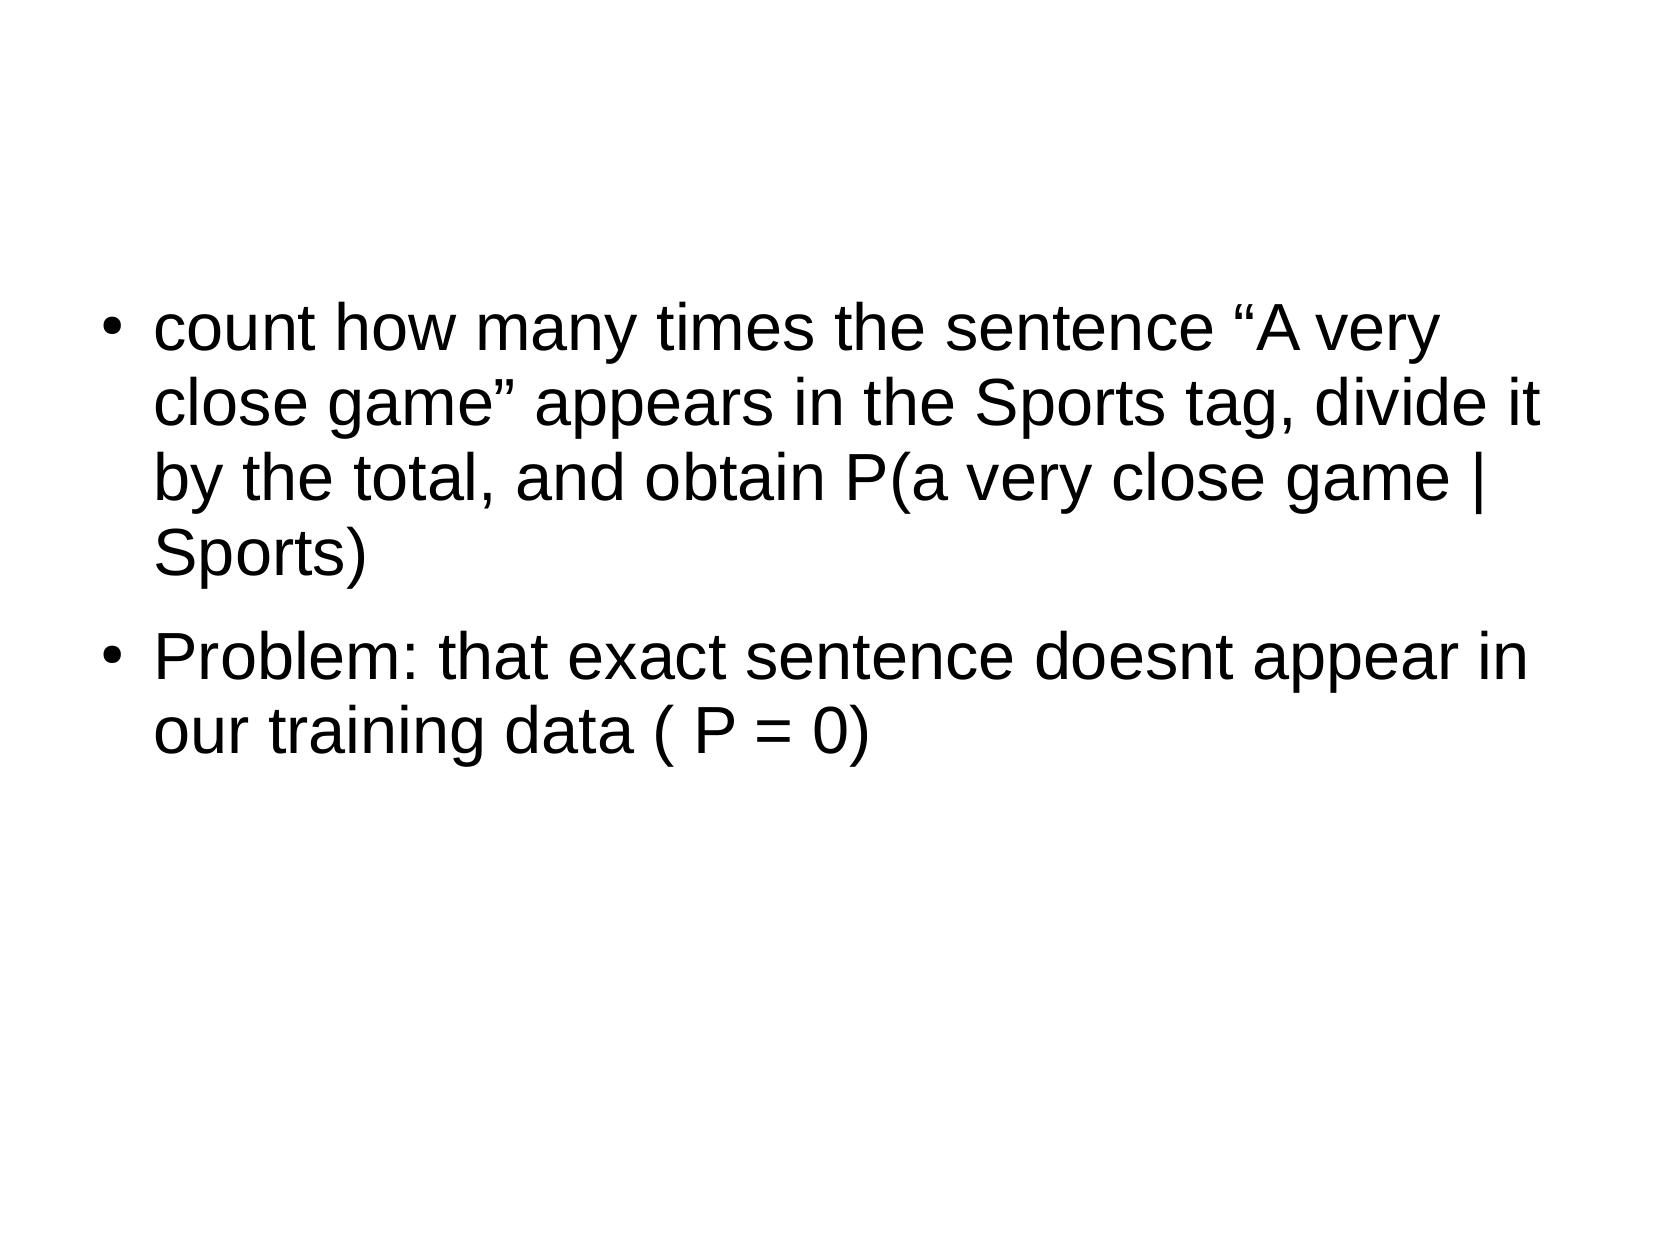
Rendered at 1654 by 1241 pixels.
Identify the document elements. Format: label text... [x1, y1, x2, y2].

list count how many times the sentence “A very close game” appears in the Sports tag, divide it by the total, and obtain P(a very close game | Sports) Problem: that exact sentence doesnt appear in our training data ( P = 0) [82, 290, 1571, 1010]
